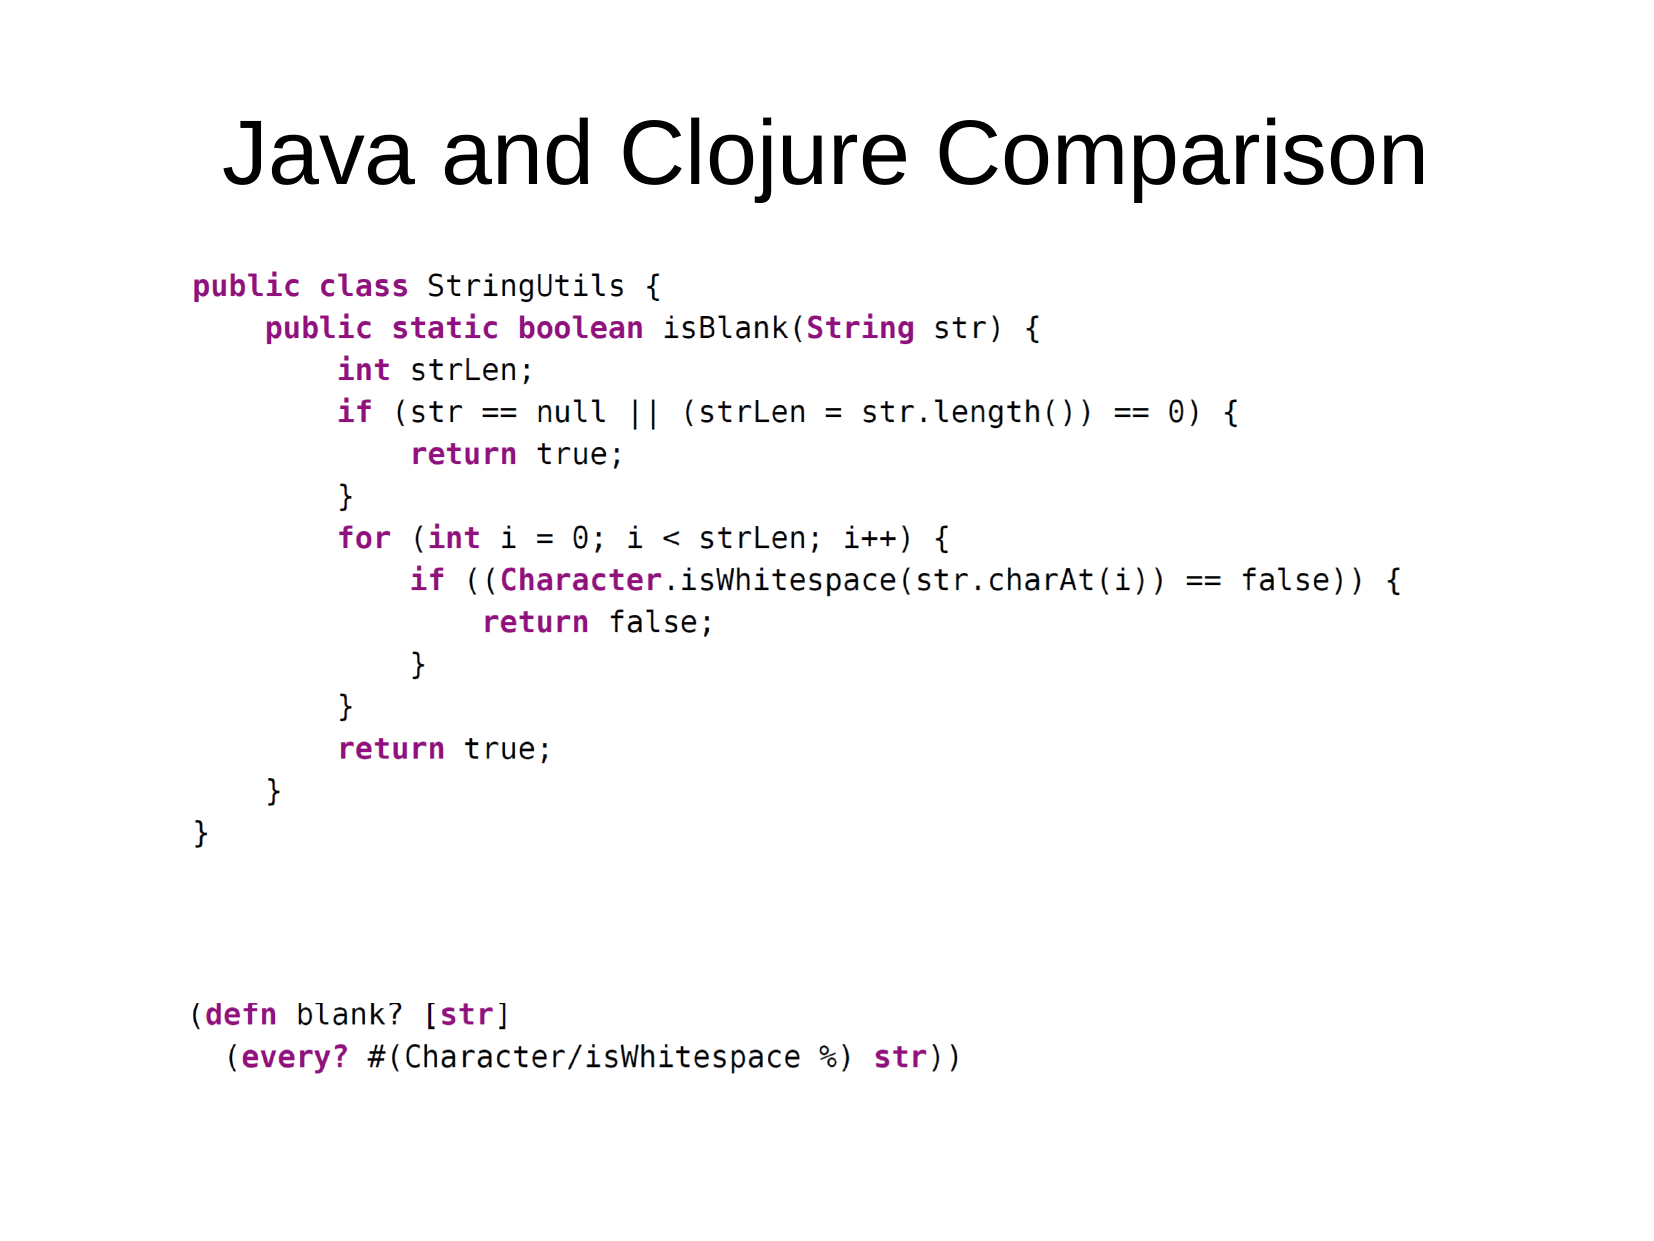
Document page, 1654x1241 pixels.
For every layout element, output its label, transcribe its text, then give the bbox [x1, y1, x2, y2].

picture [188, 268, 1422, 863]
picture [182, 1003, 1028, 1095]
title Java and Clojure Comparison [82, 49, 1571, 257]
